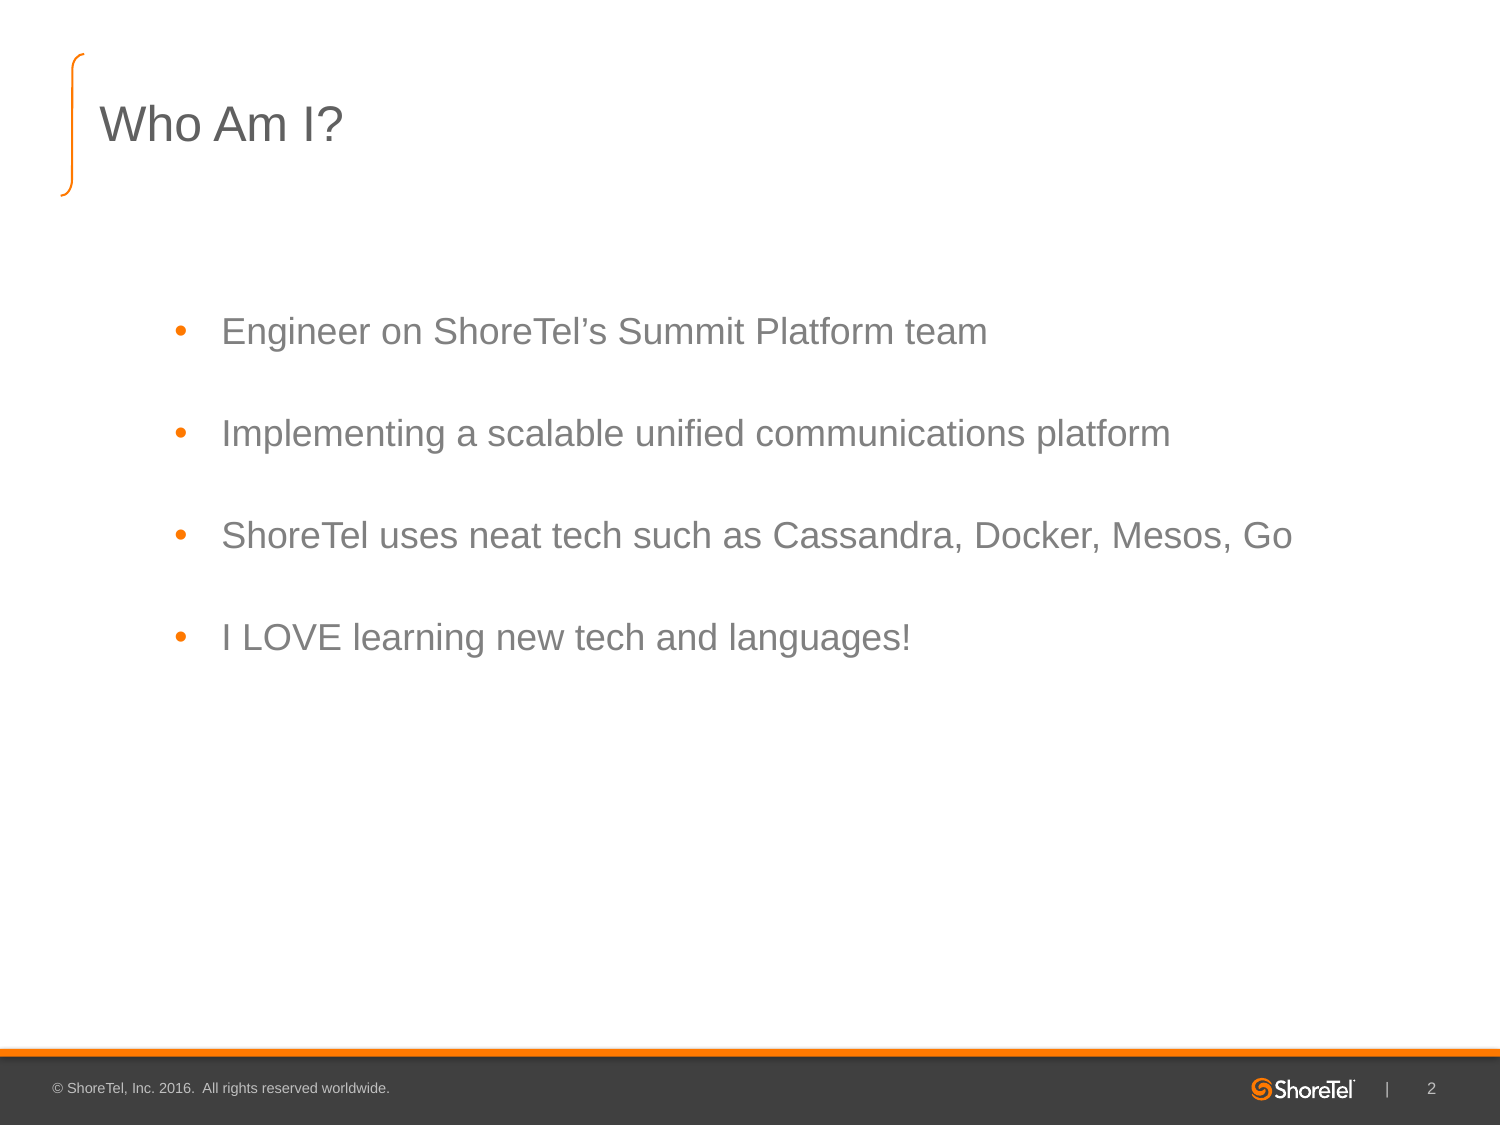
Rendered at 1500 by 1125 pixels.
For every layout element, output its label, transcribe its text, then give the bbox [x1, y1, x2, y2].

list Engineer on ShoreTel’s Summit Platform team Implementing a scalable unified communications platform ShoreTel uses neat tech such as Cassandra, Docker, Mesos, Go I LOVE learning new tech and languages! [84, 302, 1450, 946]
title Who Am I? [84, 53, 1235, 196]
